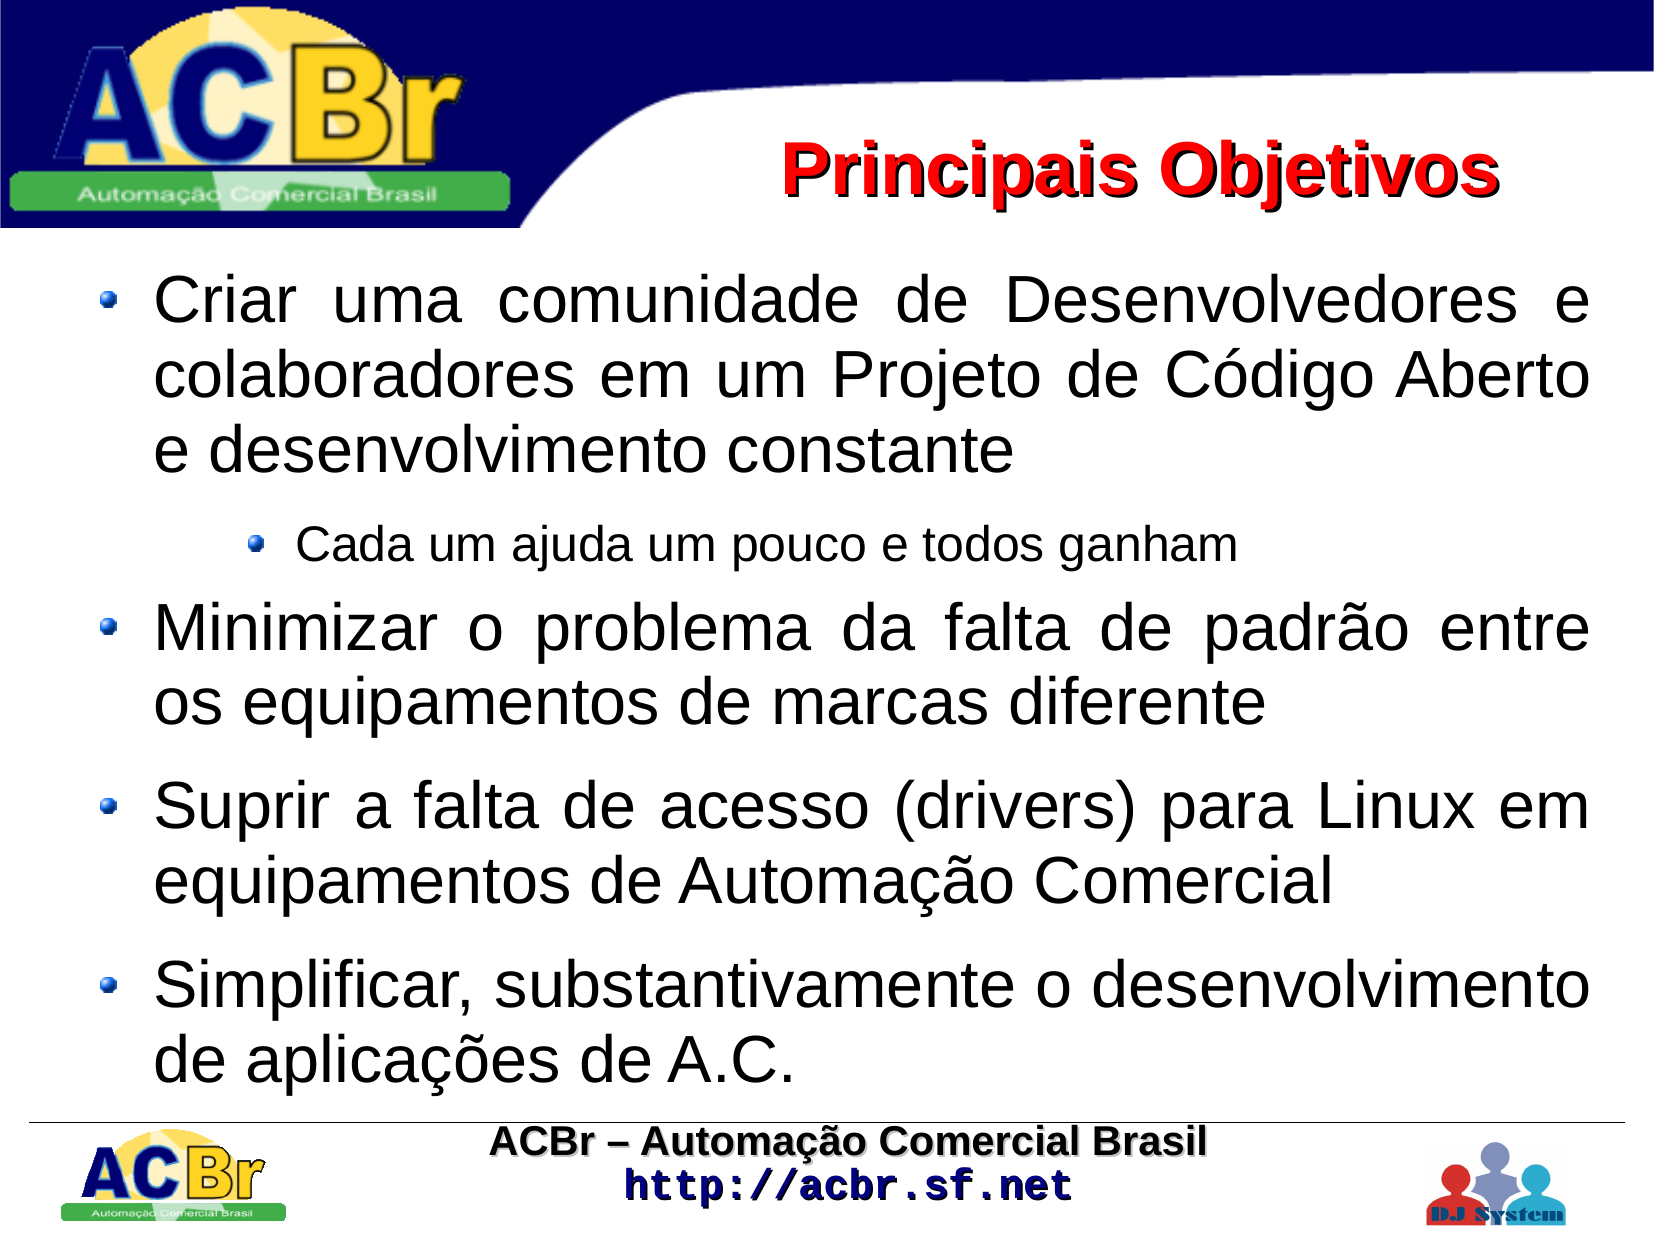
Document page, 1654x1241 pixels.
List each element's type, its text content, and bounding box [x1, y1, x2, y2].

title Principais Objetivos [627, 91, 1654, 245]
picture [59, 1127, 287, 1224]
list Criar uma comunidade de Desenvolvedores e colaboradores em um Projeto de Código Aberto e desenvolvimento constante Cada um ajuda um pouco e todos ganham Minimizar o problema da falta de padrão entre os equipamentos de marcas diferente Suprir a falta de acesso (drivers) para Linux em equipamentos de Automação Comercial Simplificar, substantivamente o desenvolvimento de aplicações de A.C. [82, 262, 1593, 1098]
picture [1425, 1142, 1569, 1227]
picture [0, 0, 1654, 228]
